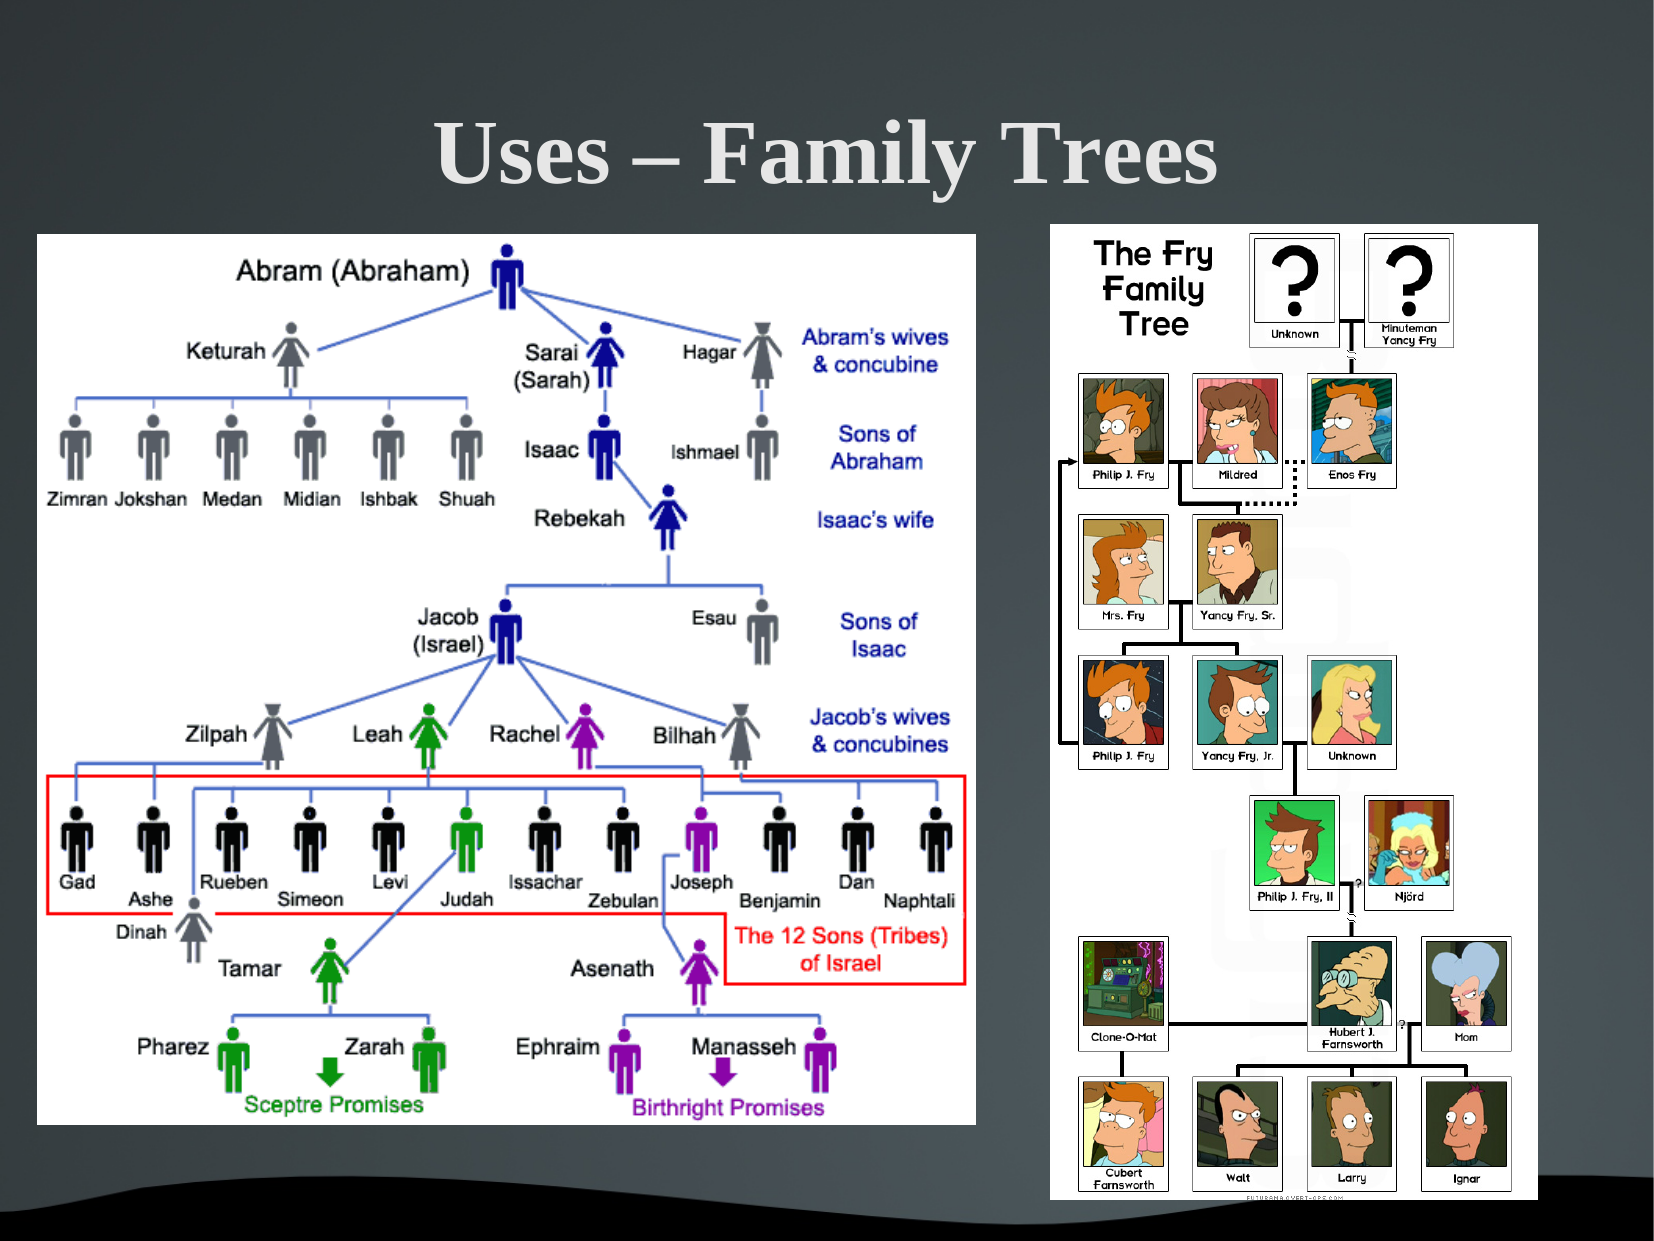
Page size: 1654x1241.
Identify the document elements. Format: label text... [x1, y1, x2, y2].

picture [0, 0, 1654, 1241]
title Uses – Family Trees [82, 56, 1571, 250]
